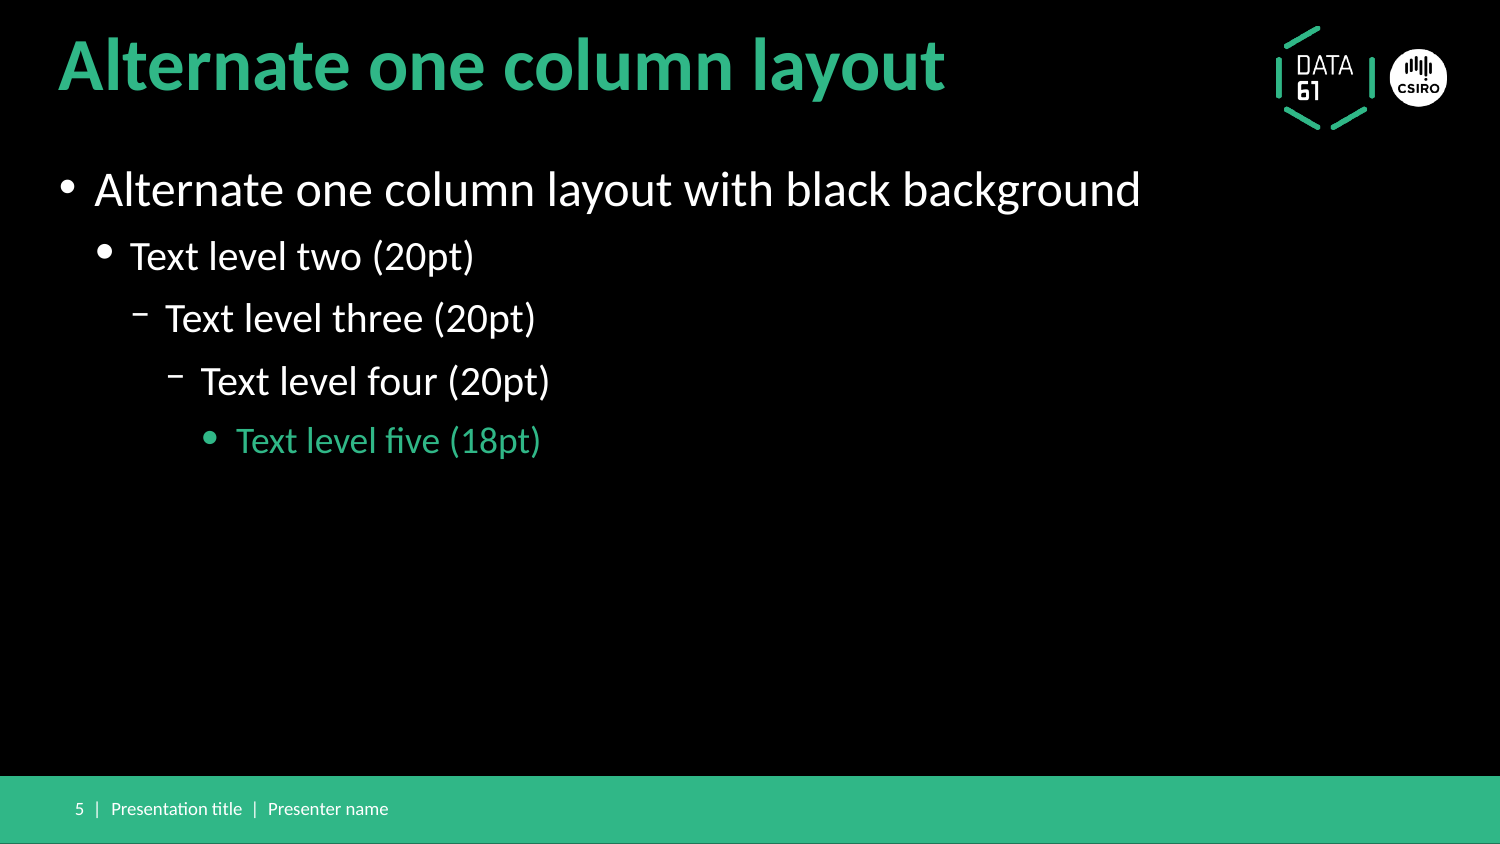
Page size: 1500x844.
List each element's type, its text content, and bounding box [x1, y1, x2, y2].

picture [1276, 26, 1447, 130]
footer Presentation title | Presenter name [111, 800, 1110, 816]
slide_number 1 | [54, 800, 102, 816]
title Alternate one column layout [58, 33, 1258, 139]
list Alternate one column layout with black background Text level two (20pt) Text level three (20pt) Text level four (20pt) Text level five (18pt) [58, 156, 1447, 719]
